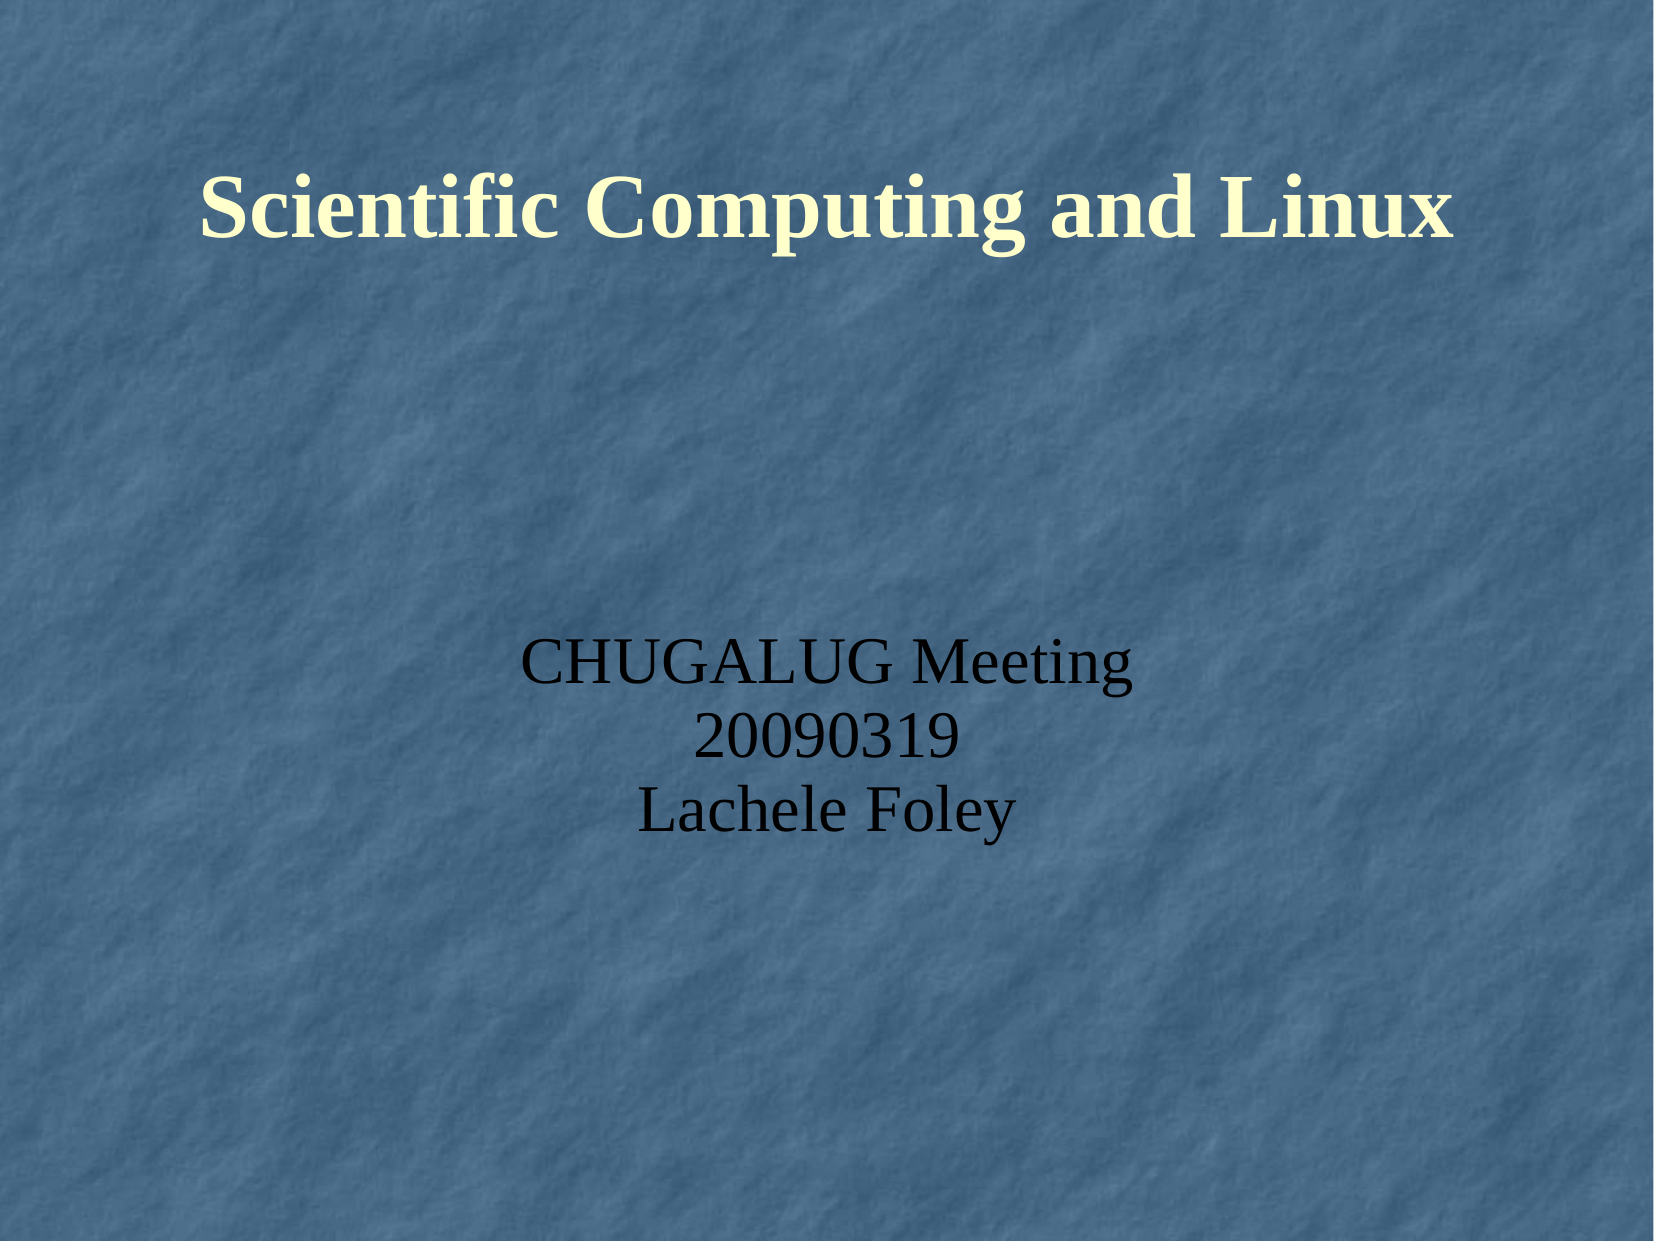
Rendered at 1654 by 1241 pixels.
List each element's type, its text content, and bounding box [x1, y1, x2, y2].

subtitle CHUGALUG Meeting 20090319 Lachele Foley [121, 344, 1534, 1127]
picture [0, 0, 1654, 1241]
title Scientific Computing and Linux [121, 102, 1534, 311]
